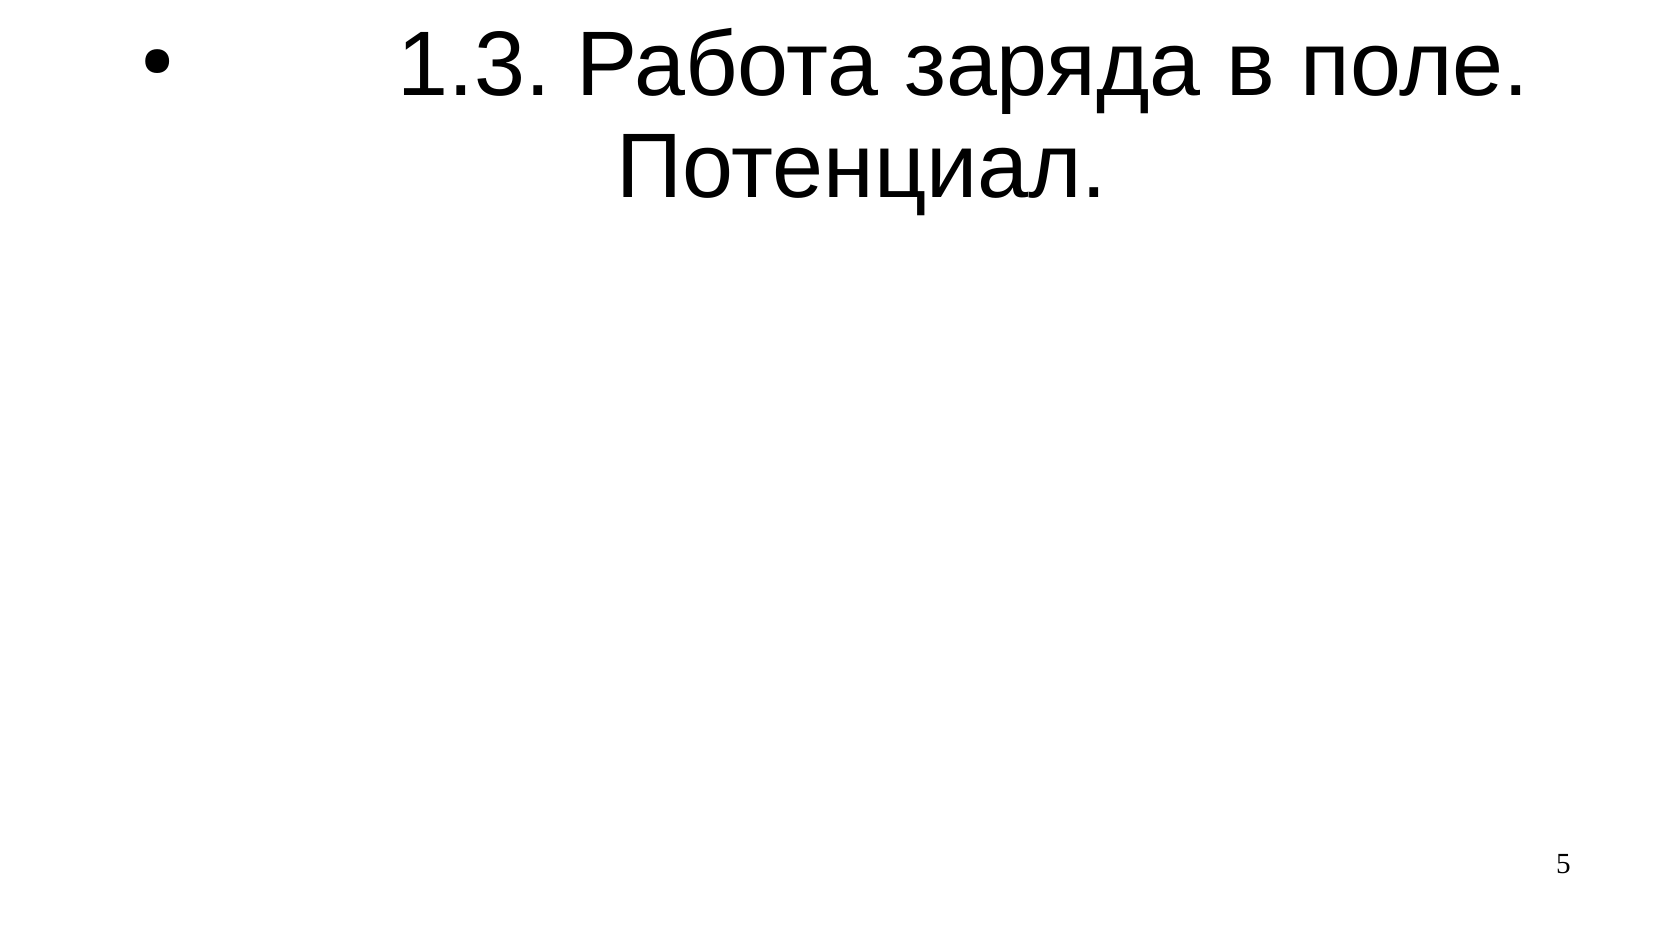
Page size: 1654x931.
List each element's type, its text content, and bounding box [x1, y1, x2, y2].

title 1.3. Работа заряда в поле. Потенциал. [82, 12, 1571, 218]
